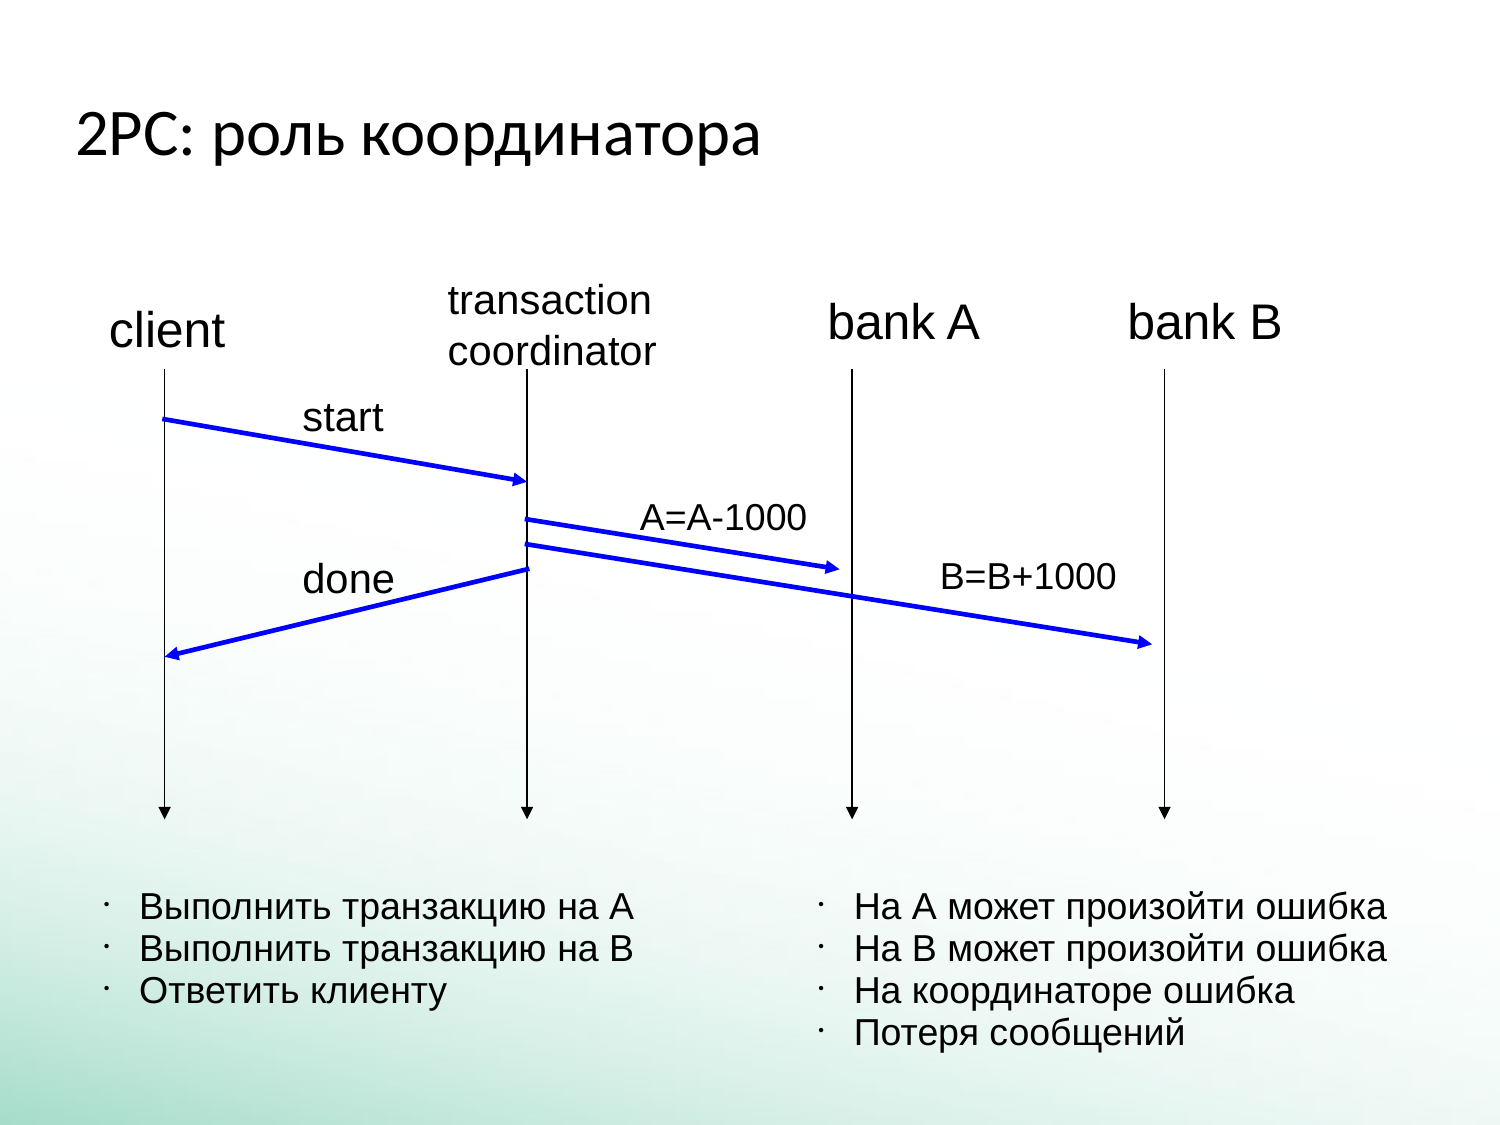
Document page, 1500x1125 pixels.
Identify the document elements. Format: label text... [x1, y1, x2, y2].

picture [0, 0, 1500, 1125]
text_box На А может произойти ошибка На B может произойти ошибка На координаторе ошибка Потеря сообщений [803, 878, 1402, 1061]
text_box client [58, 289, 241, 366]
text_box B=B+1000 [889, 544, 1132, 605]
text_box A=A-1000 [589, 485, 823, 547]
title 2PC: роль координатора [75, 45, 1425, 233]
text_box bank A [777, 281, 995, 358]
text_box transaction coordinator [397, 265, 672, 382]
text_box done [252, 544, 411, 610]
text_box bank B [1077, 281, 1298, 358]
text_box start [252, 381, 399, 448]
text_box Выполнить транзакцию на А Выполнить транзакцию на B Ответить клиенту [88, 878, 650, 1019]
